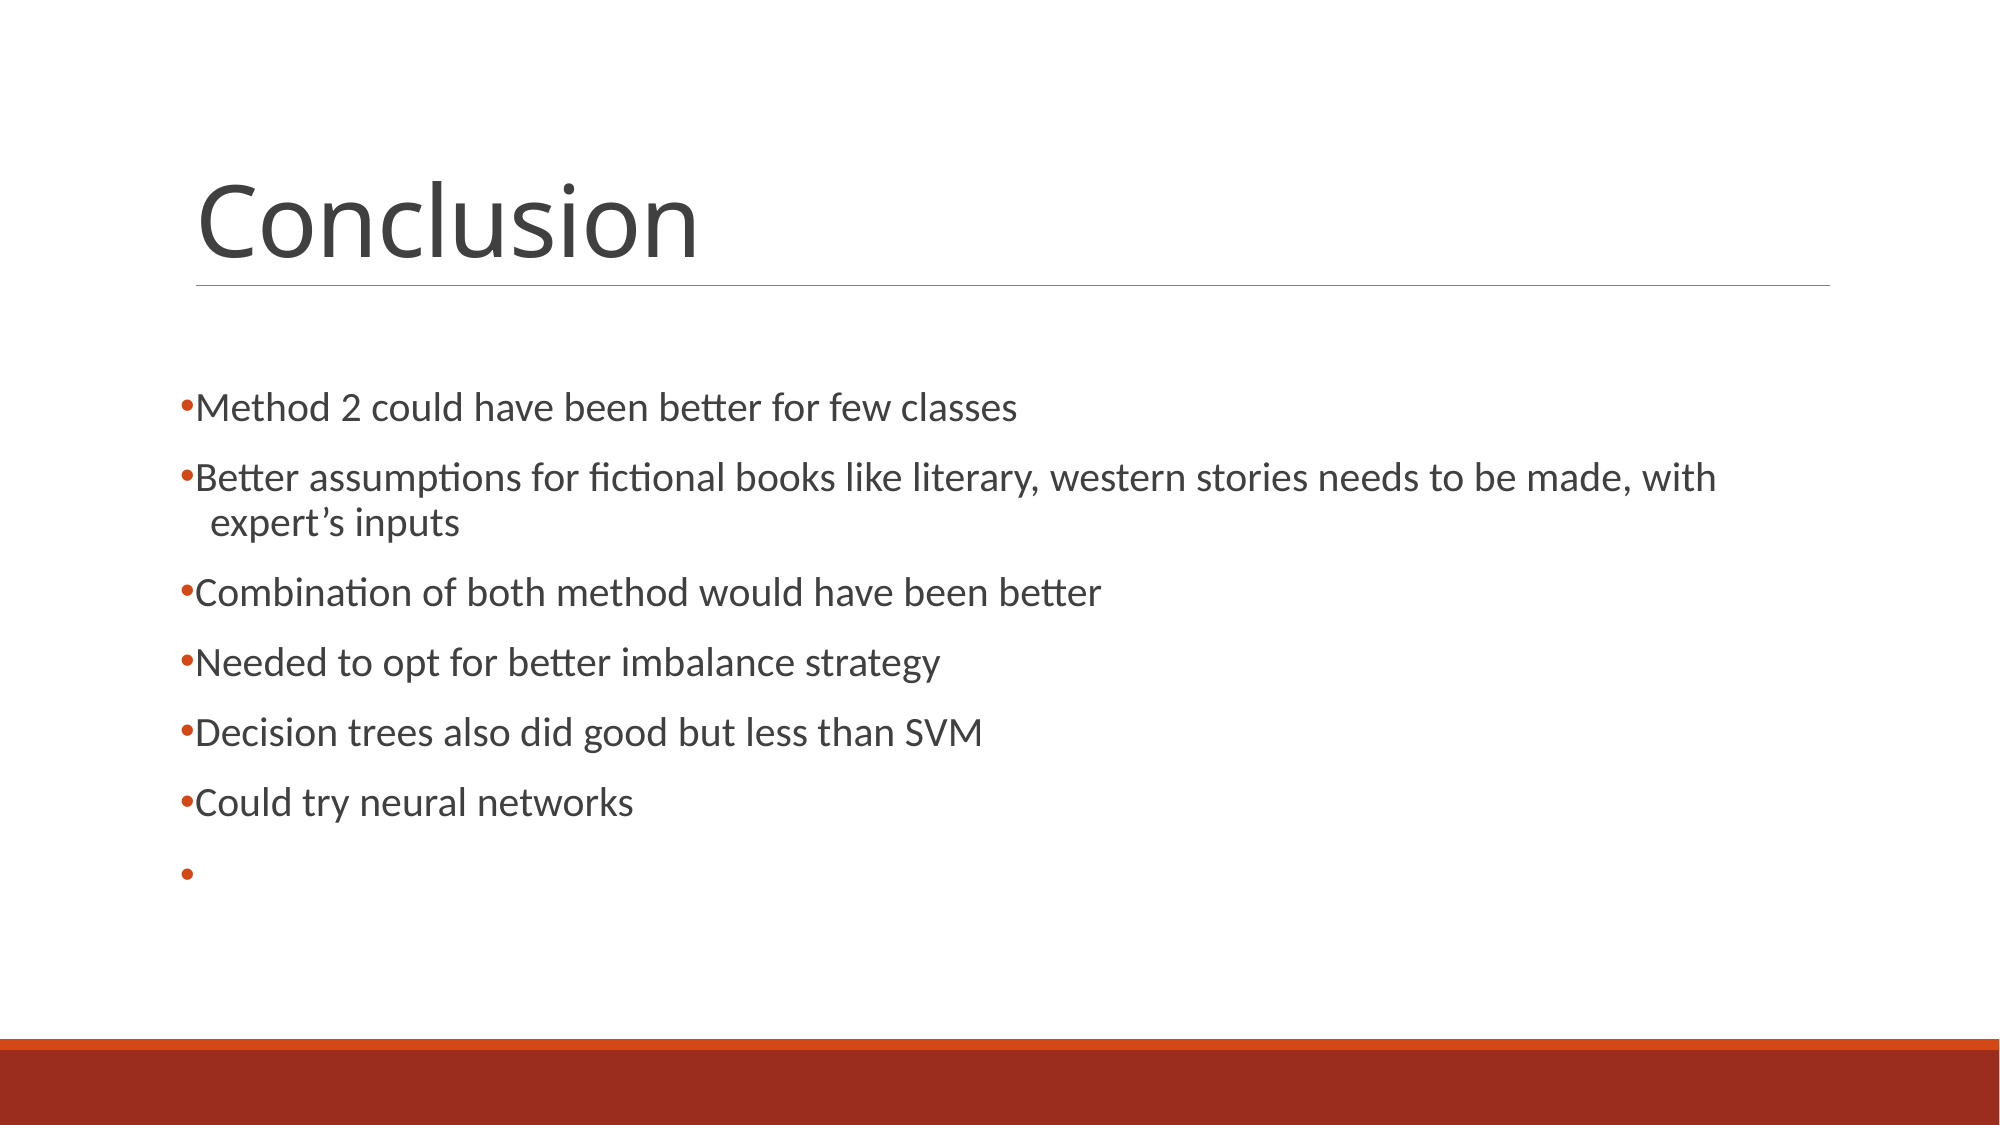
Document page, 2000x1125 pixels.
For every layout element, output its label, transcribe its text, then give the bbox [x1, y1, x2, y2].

list Method 2 could have been better for few classes Better assumptions for fictional books like literary, western stories needs to be made, with expert’s inputs Combination of both method would have been better Needed to opt for better imbalance strategy Decision trees also did good but less than SVM Could try neural networks [179, 302, 1830, 963]
title Conclusion [179, 47, 1830, 286]
